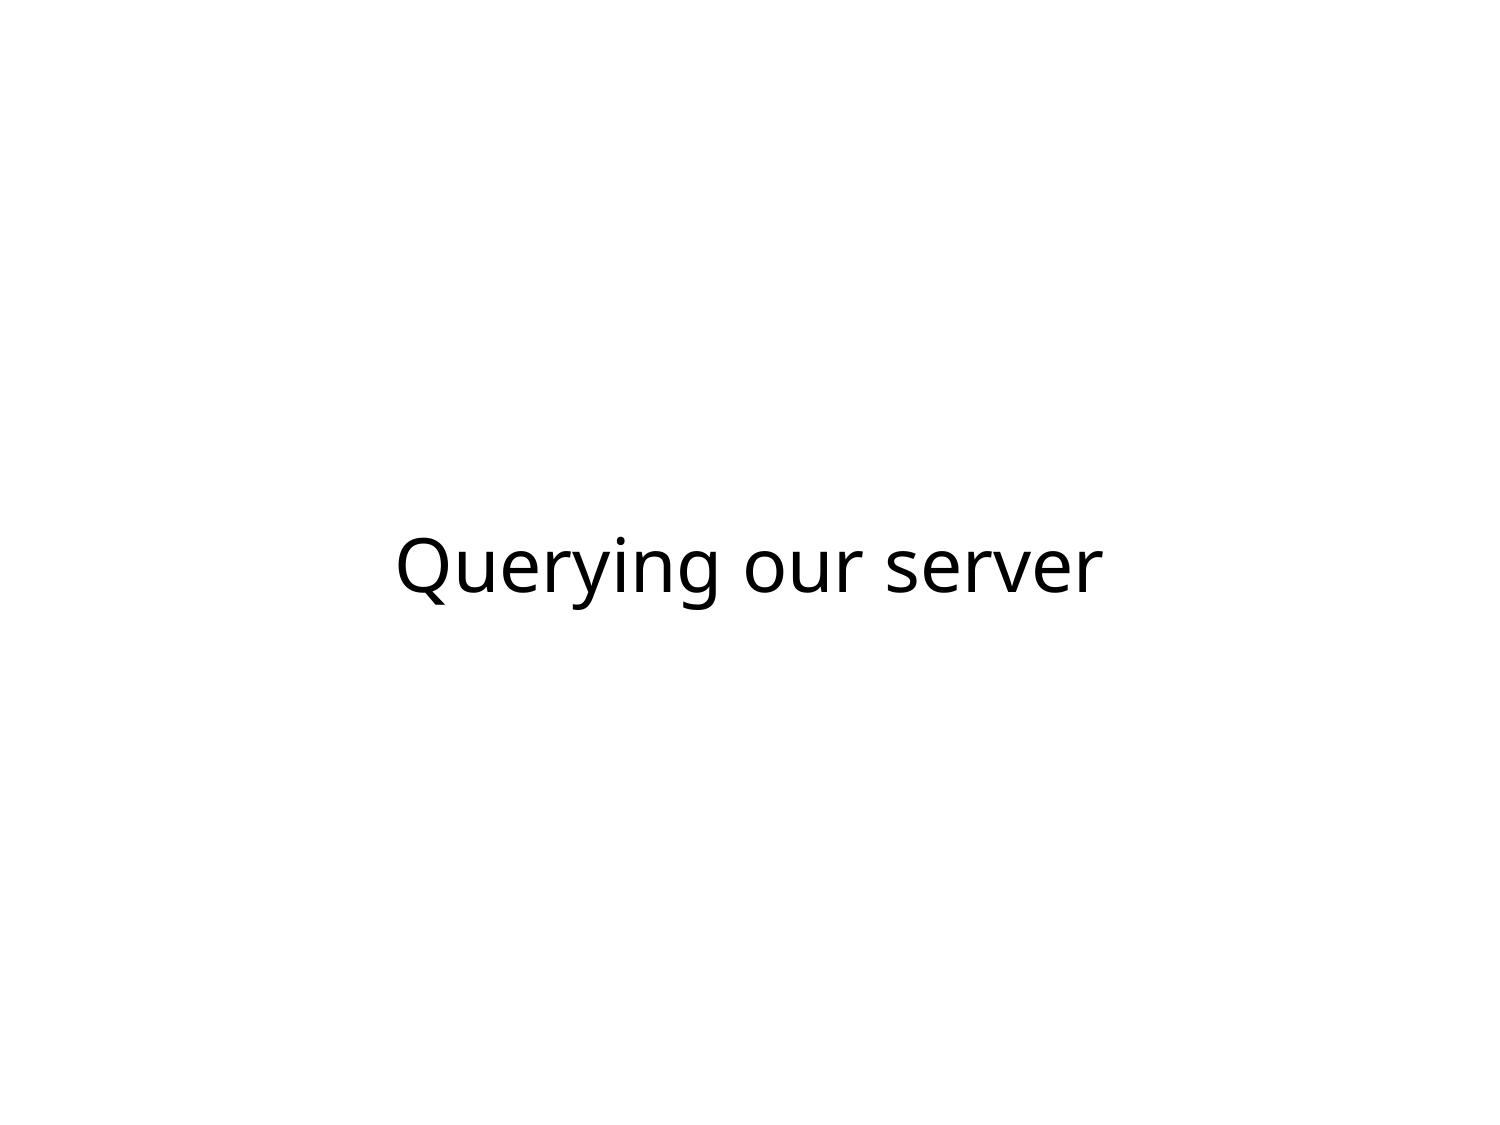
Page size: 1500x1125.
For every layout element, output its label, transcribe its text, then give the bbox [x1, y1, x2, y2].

title Querying our server [51, 470, 1449, 655]
